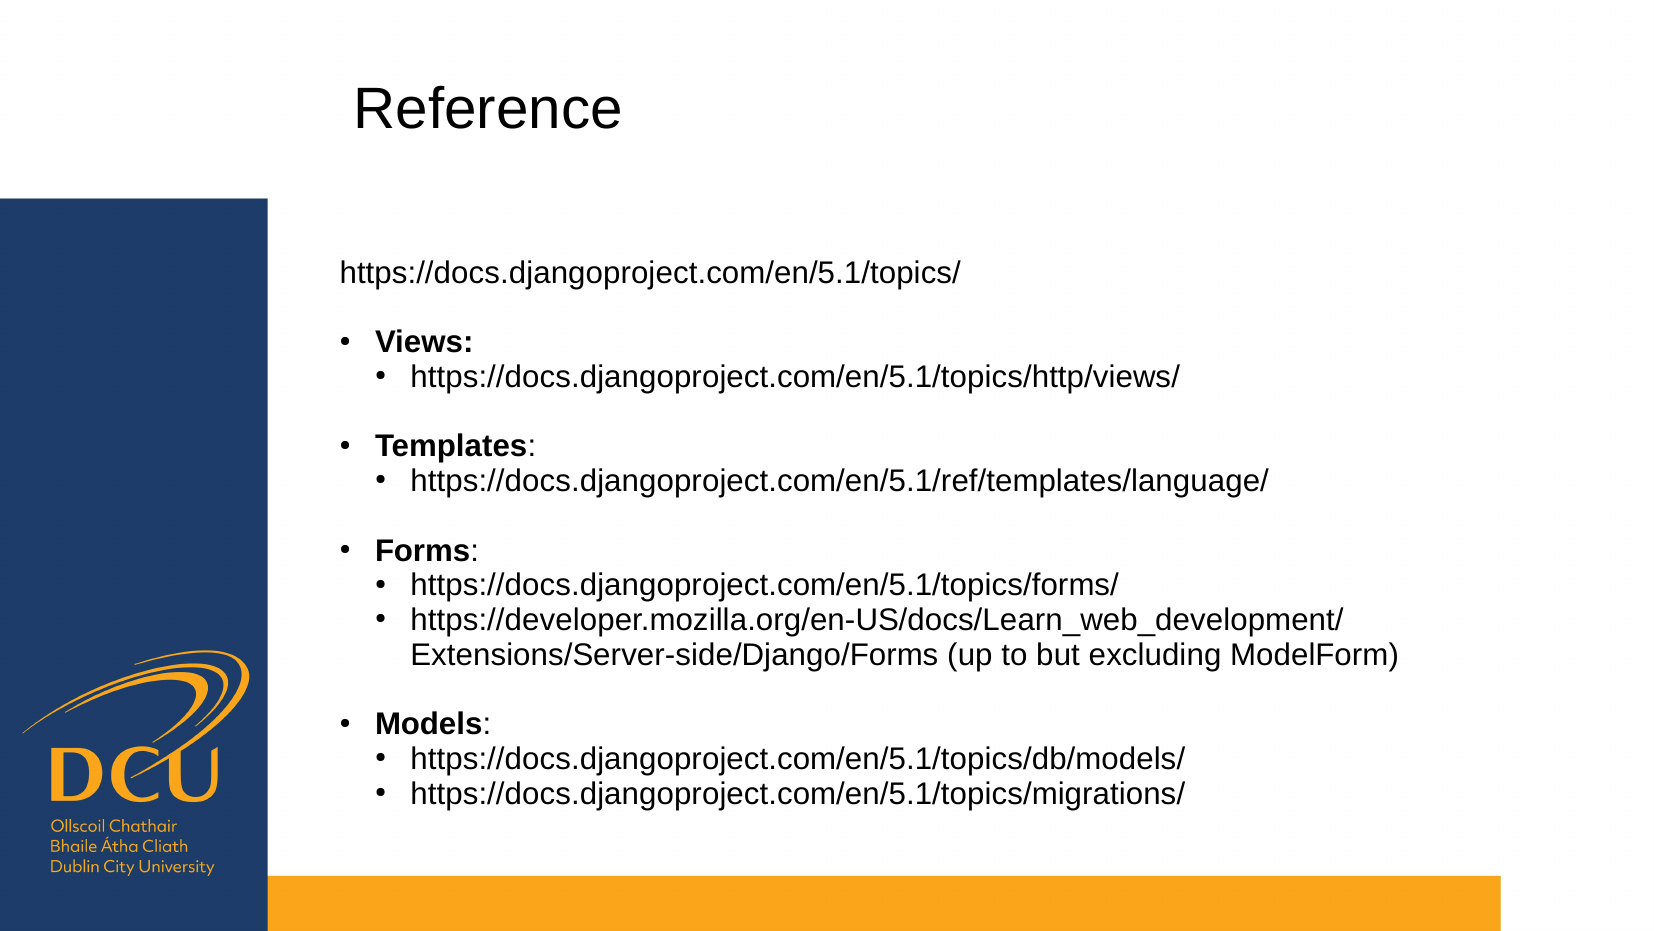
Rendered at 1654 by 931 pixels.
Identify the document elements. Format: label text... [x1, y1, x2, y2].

picture [0, 0, 1654, 931]
text_box https://docs.djangoproject.com/en/5.1/topics/ Views: https://docs.djangoproject.com/en/5.1/topics/http/views/ Templates: https://docs.djangoproject.com/en/5.1/ref/templates/language/ Forms: https://docs.djangoproject.com/en/5.1/topics/forms/ https://developer.mozilla.org/en-US/docs/Learn_web_development/Extensions/Server-side/Django/Forms (up to but excluding ModelForm) Models: https://docs.djangoproject.com/en/5.1/topics/db/models/ https://docs.djangoproject.com/en/5.1/topics/migrations/ [324, 247, 1536, 819]
text_box Reference [339, 62, 639, 148]
